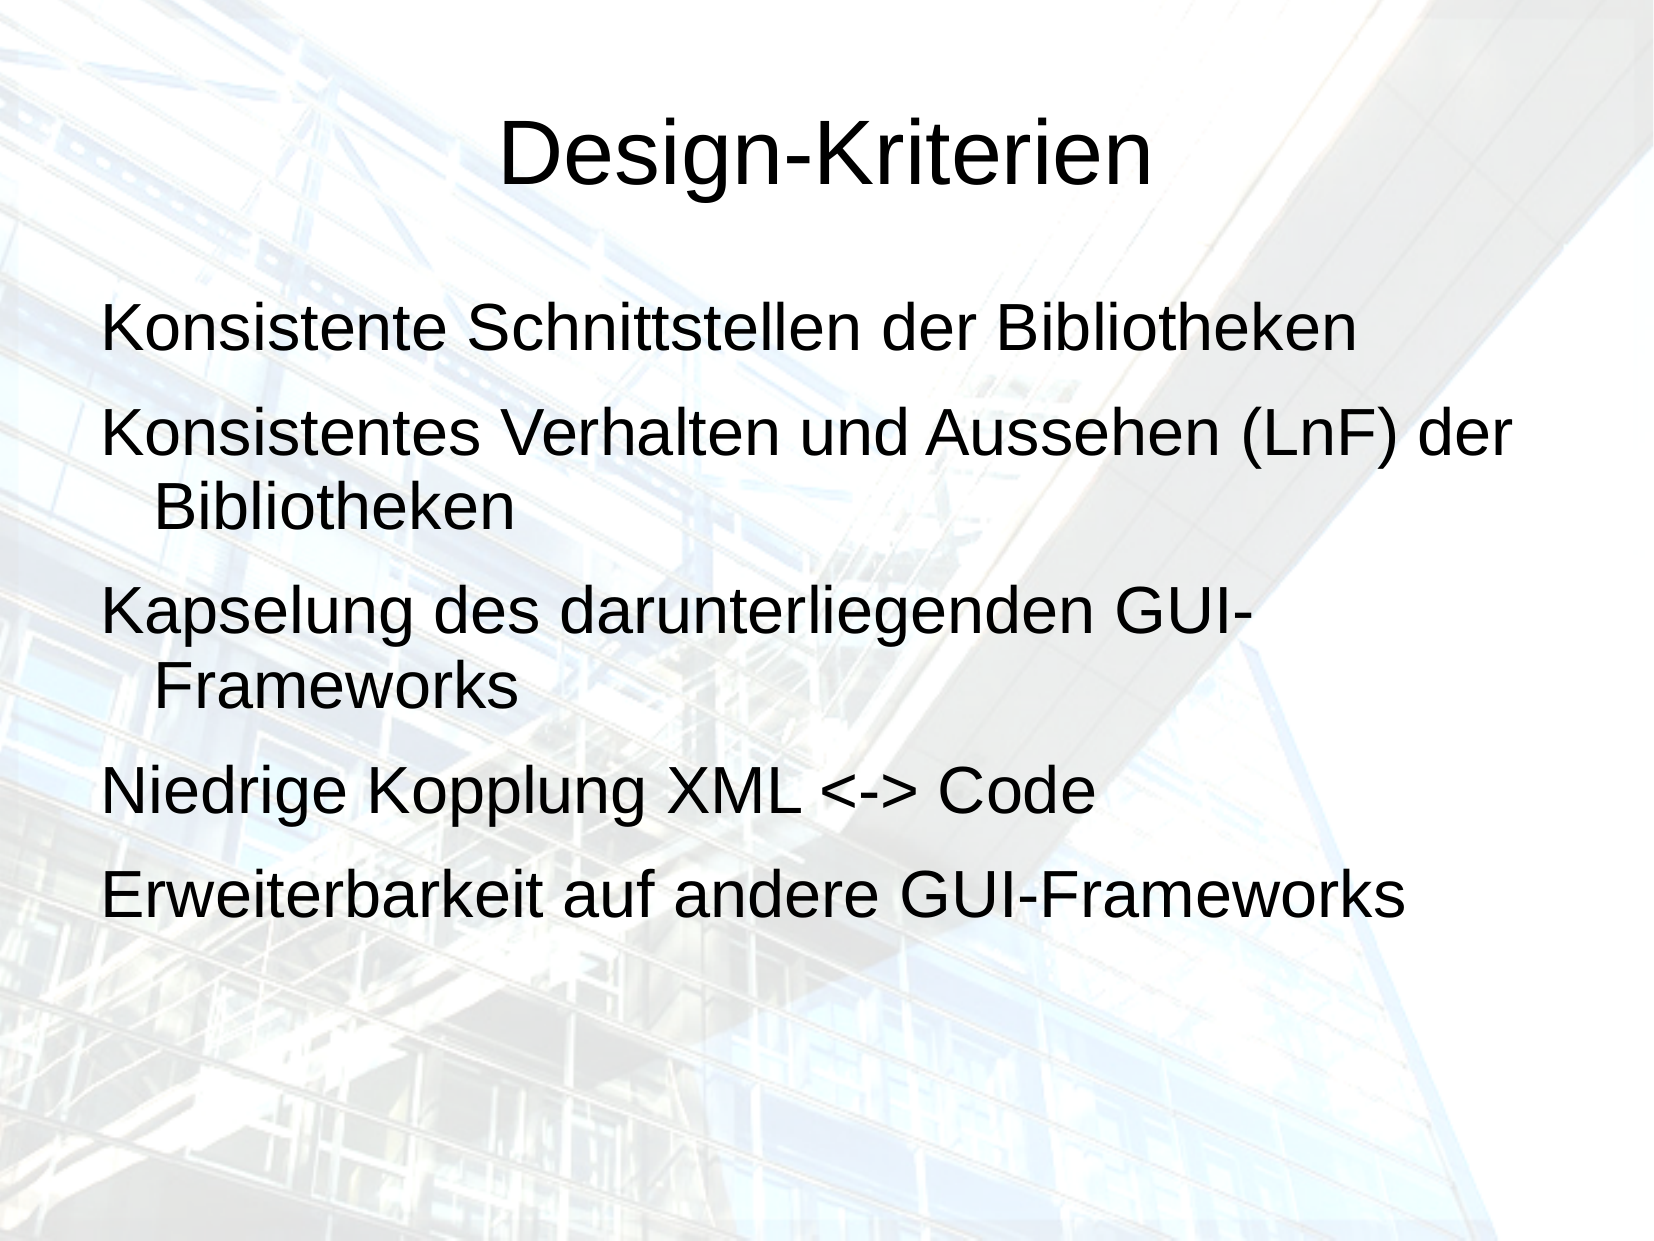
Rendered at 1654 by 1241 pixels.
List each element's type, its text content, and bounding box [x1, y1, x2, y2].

picture [0, 0, 1654, 1241]
list Konsistente Schnittstellen der Bibliotheken Konsistentes Verhalten und Aussehen (LnF) der Bibliotheken Kapselung des darunterliegenden GUI-Frameworks Niedrige Kopplung XML <-> Code Erweiterbarkeit auf andere GUI-Frameworks [82, 290, 1571, 1094]
title Design-Kriterien [82, 56, 1571, 250]
